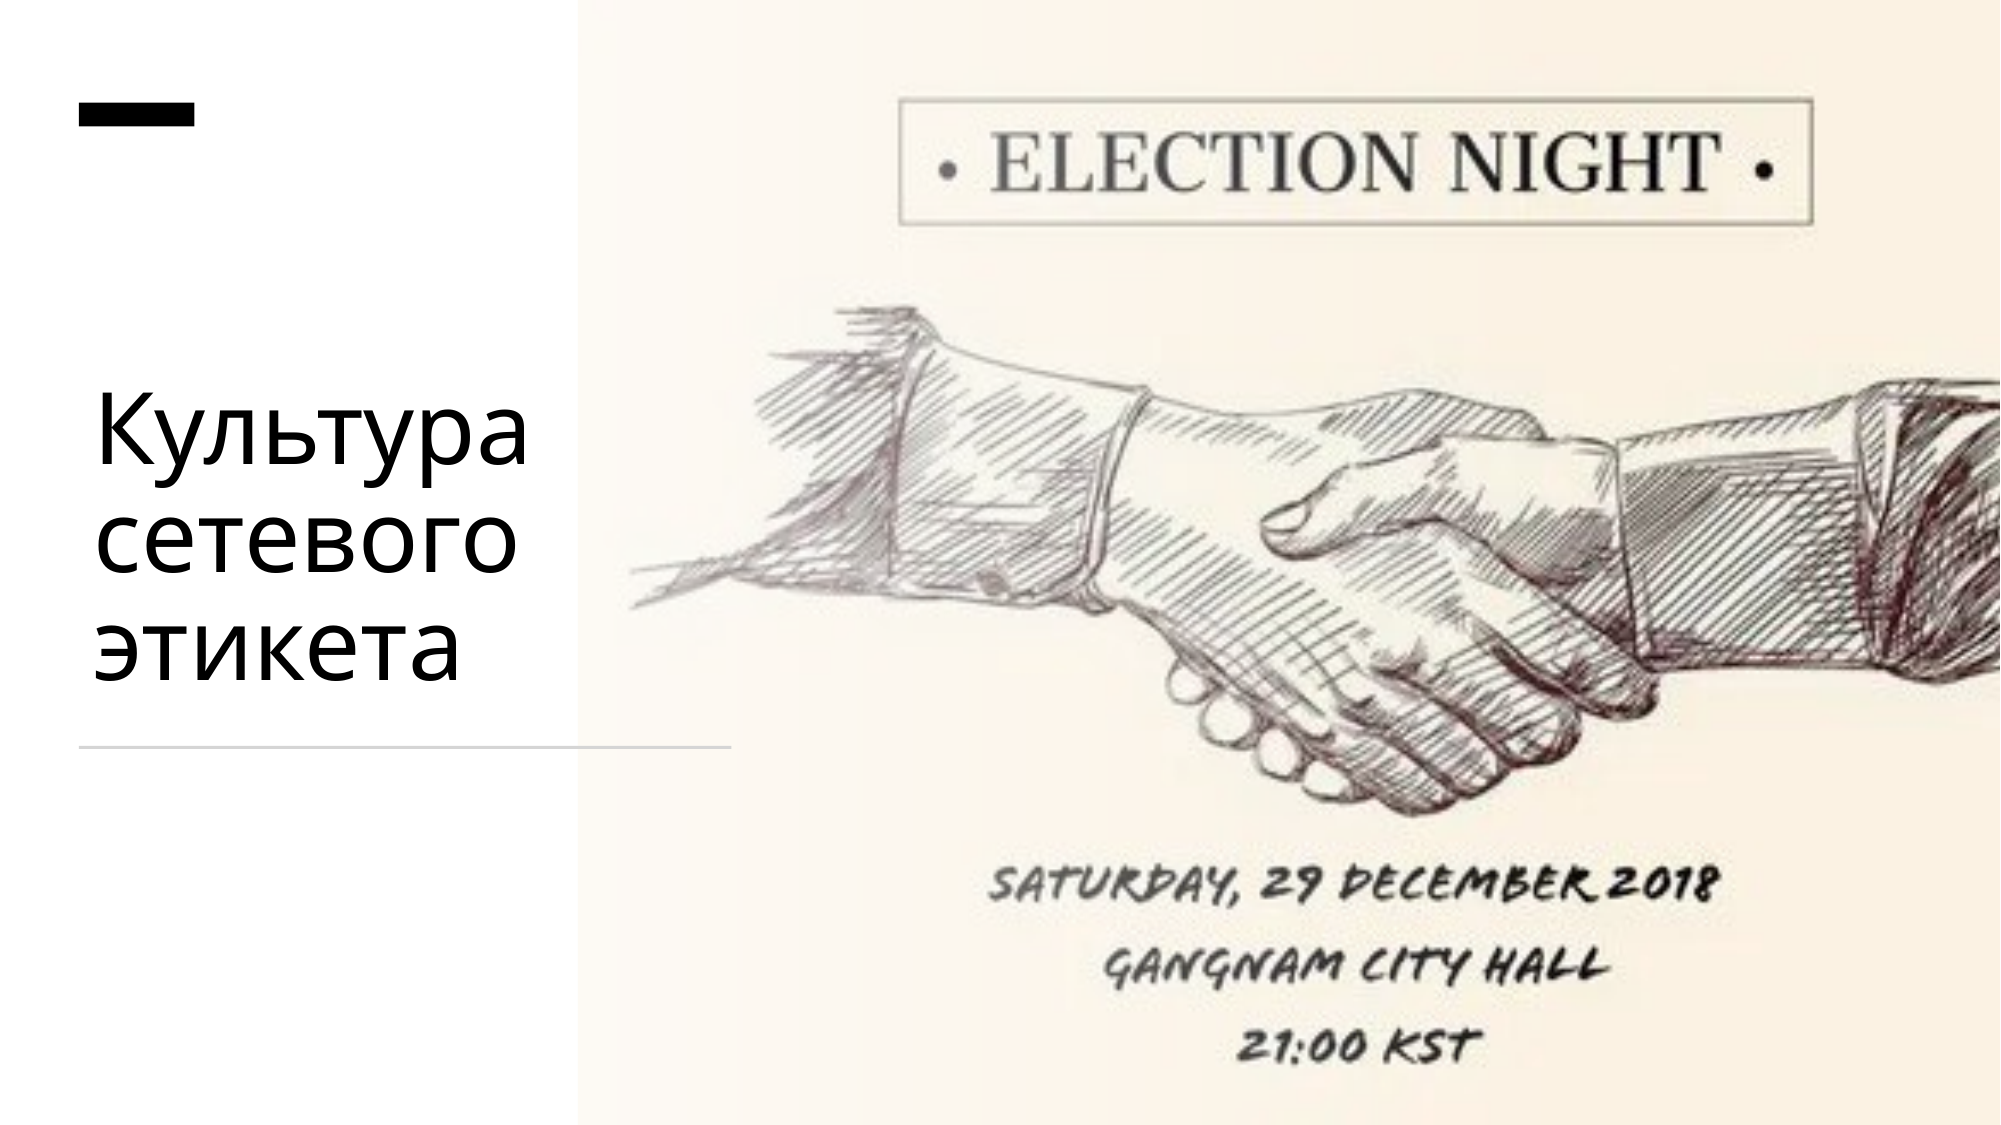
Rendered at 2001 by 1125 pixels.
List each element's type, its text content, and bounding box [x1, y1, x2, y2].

text_box Культура сетевого этикета [78, 184, 739, 710]
picture [1601, 0, 2000, 1125]
text_box [0, 0, 1601, 1125]
